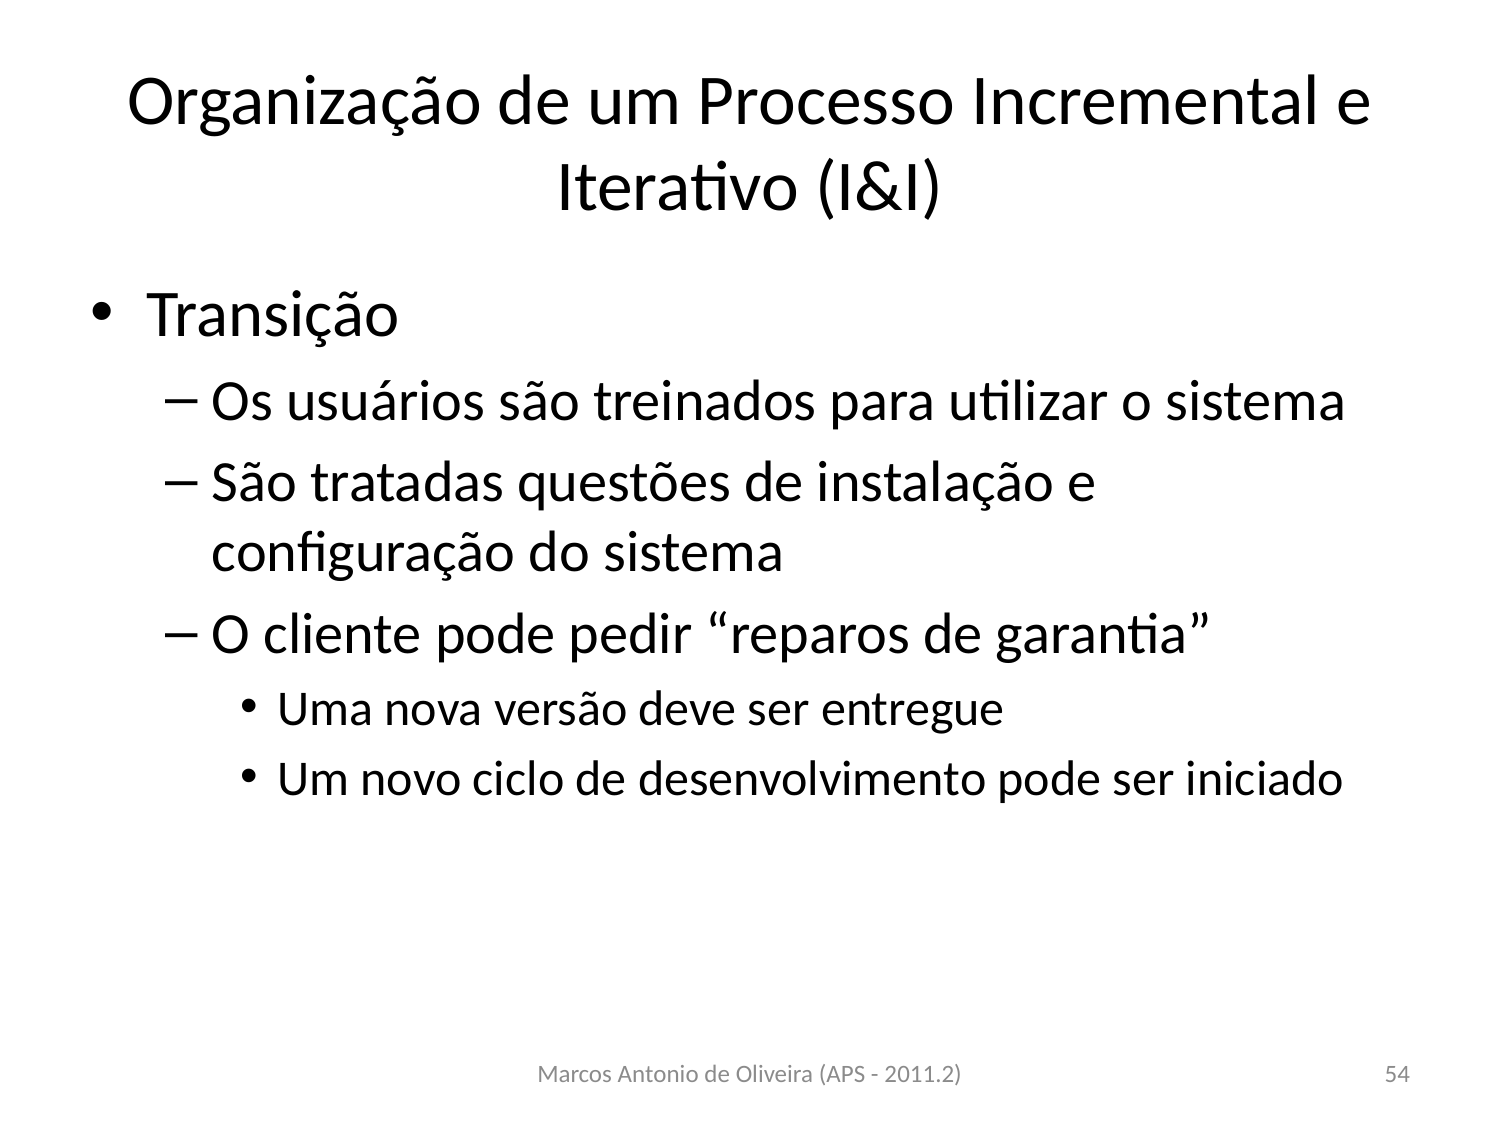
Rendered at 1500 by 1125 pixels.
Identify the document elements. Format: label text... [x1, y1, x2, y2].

list Transição Os usuários são treinados para utilizar o sistema São tratadas questões de instalação e configuração do sistema O cliente pode pedir “reparos de garantia” Uma nova versão deve ser entregue Um novo ciclo de desenvolvimento pode ser iniciado [75, 262, 1425, 1005]
footer Marcos Antonio de Oliveira (APS - 2011.2) [512, 1042, 988, 1103]
slide_number <número> [1074, 1042, 1425, 1103]
title Organização de um Processo Incremental e Iterativo (I&I) [75, 45, 1425, 233]
